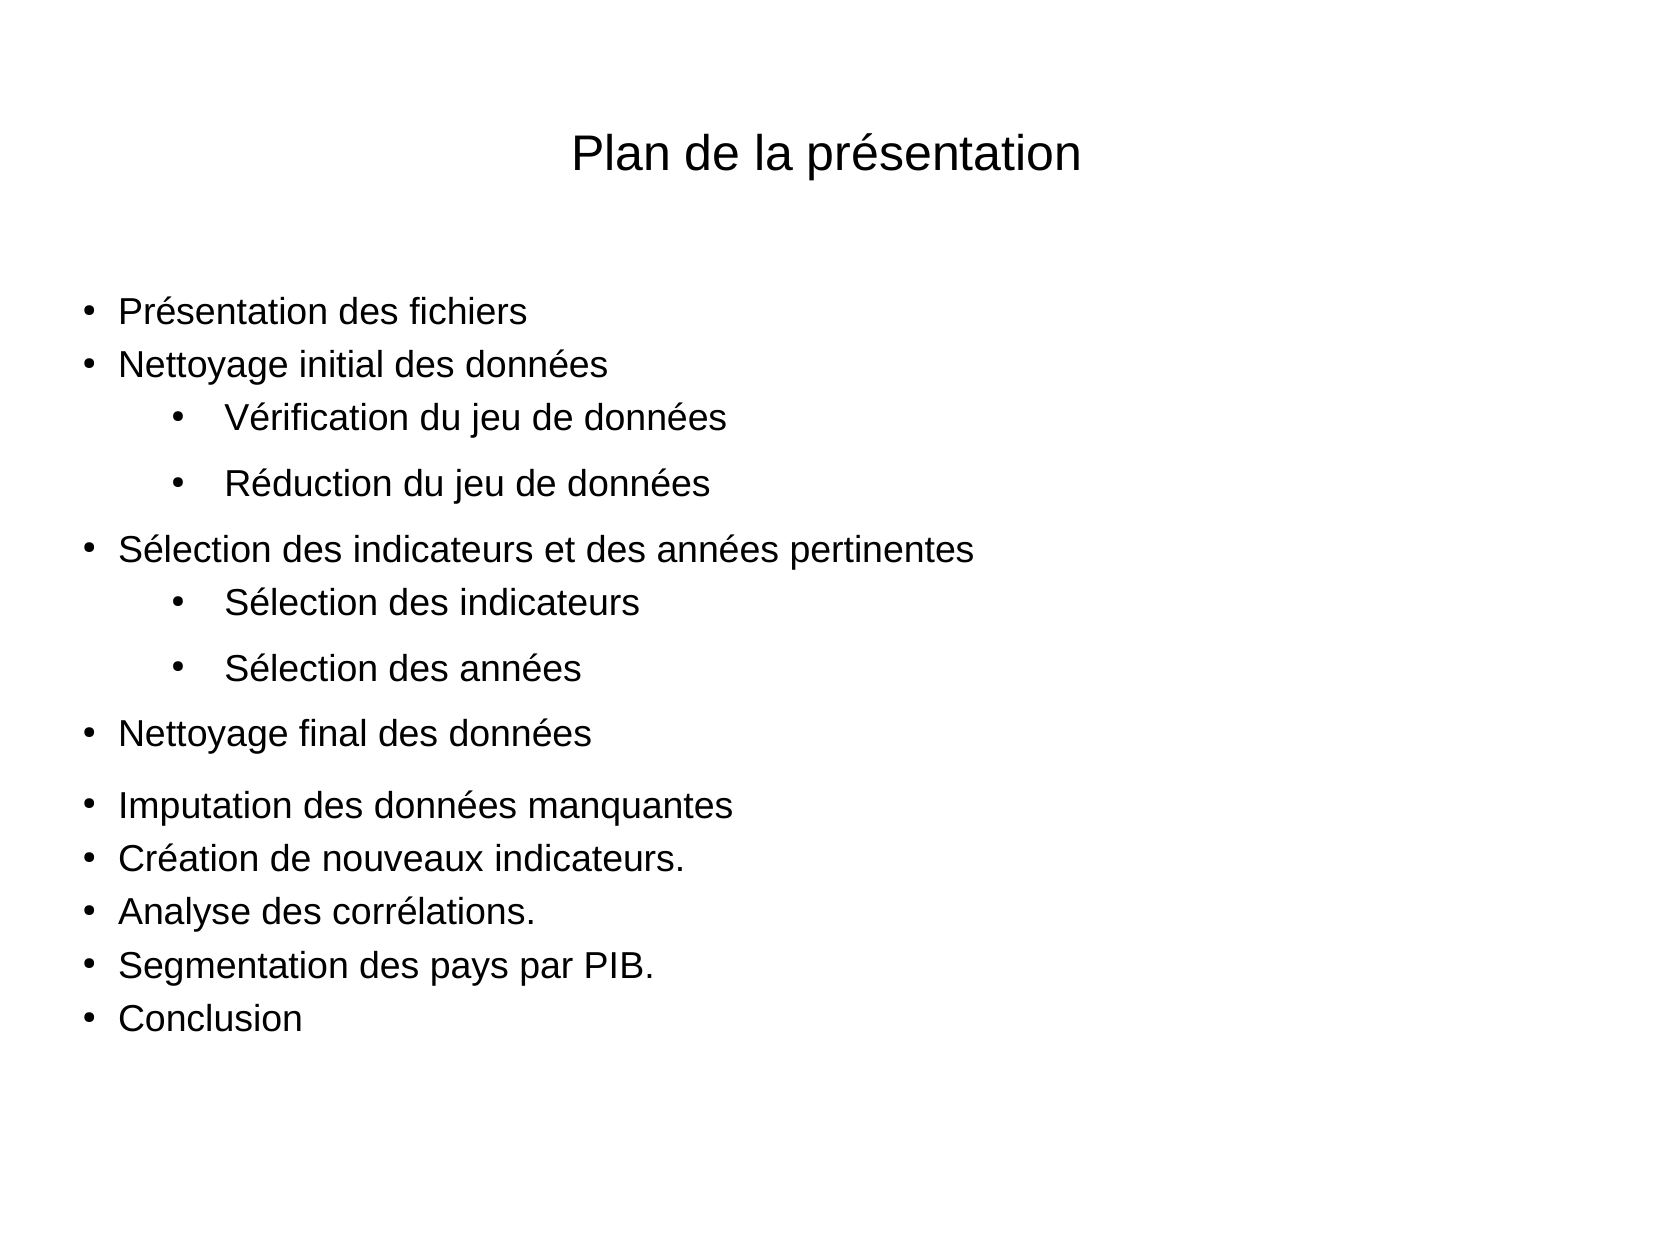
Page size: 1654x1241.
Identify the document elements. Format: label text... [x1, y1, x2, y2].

title Plan de la présentation [82, 49, 1571, 257]
list Présentation des fichiers Nettoyage initial des données Vérification du jeu de données Réduction du jeu de données Sélection des indicateurs et des années pertinentes Sélection des indicateurs Sélection des années Nettoyage final des données Imputation des données manquantes Création de nouveaux indicateurs. Analyse des corrélations. Segmentation des pays par PIB. Conclusion [82, 290, 1571, 1109]
